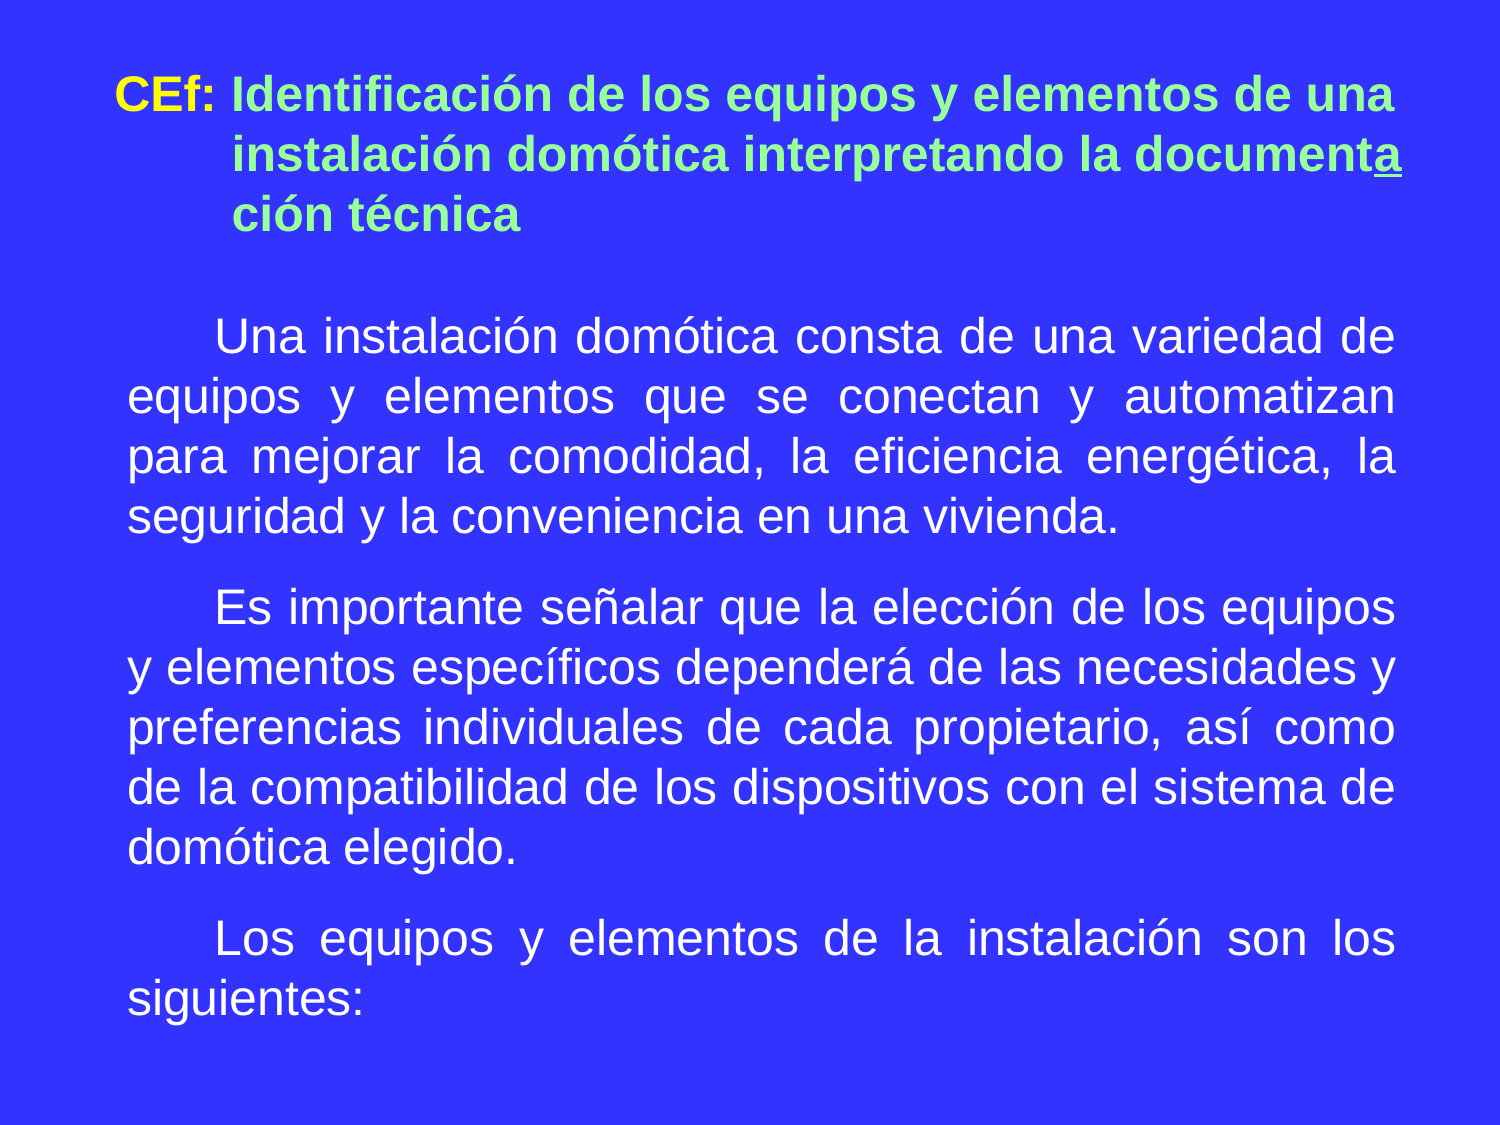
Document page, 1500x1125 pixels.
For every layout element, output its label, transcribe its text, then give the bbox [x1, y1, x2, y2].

text_box Una instalación domótica consta de una variedad de equipos y elementos que se conectan y automatizan para mejorar la comodidad, la eficiencia energética, la seguridad y la conveniencia en una vivienda. Es importante señalar que la elección de los equipos y elementos específicos dependerá de las necesidades y preferencias individuales de cada propietario, así como de la compatibilidad de los dispositivos con el sistema de domótica elegido. Los equipos y elementos de la instalación son los siguientes: [112, 295, 1412, 1034]
text_box CEf: Identificación de los equipos y elementos de una instalación domótica interpretando la documenta ción técnica [99, 53, 1425, 249]
